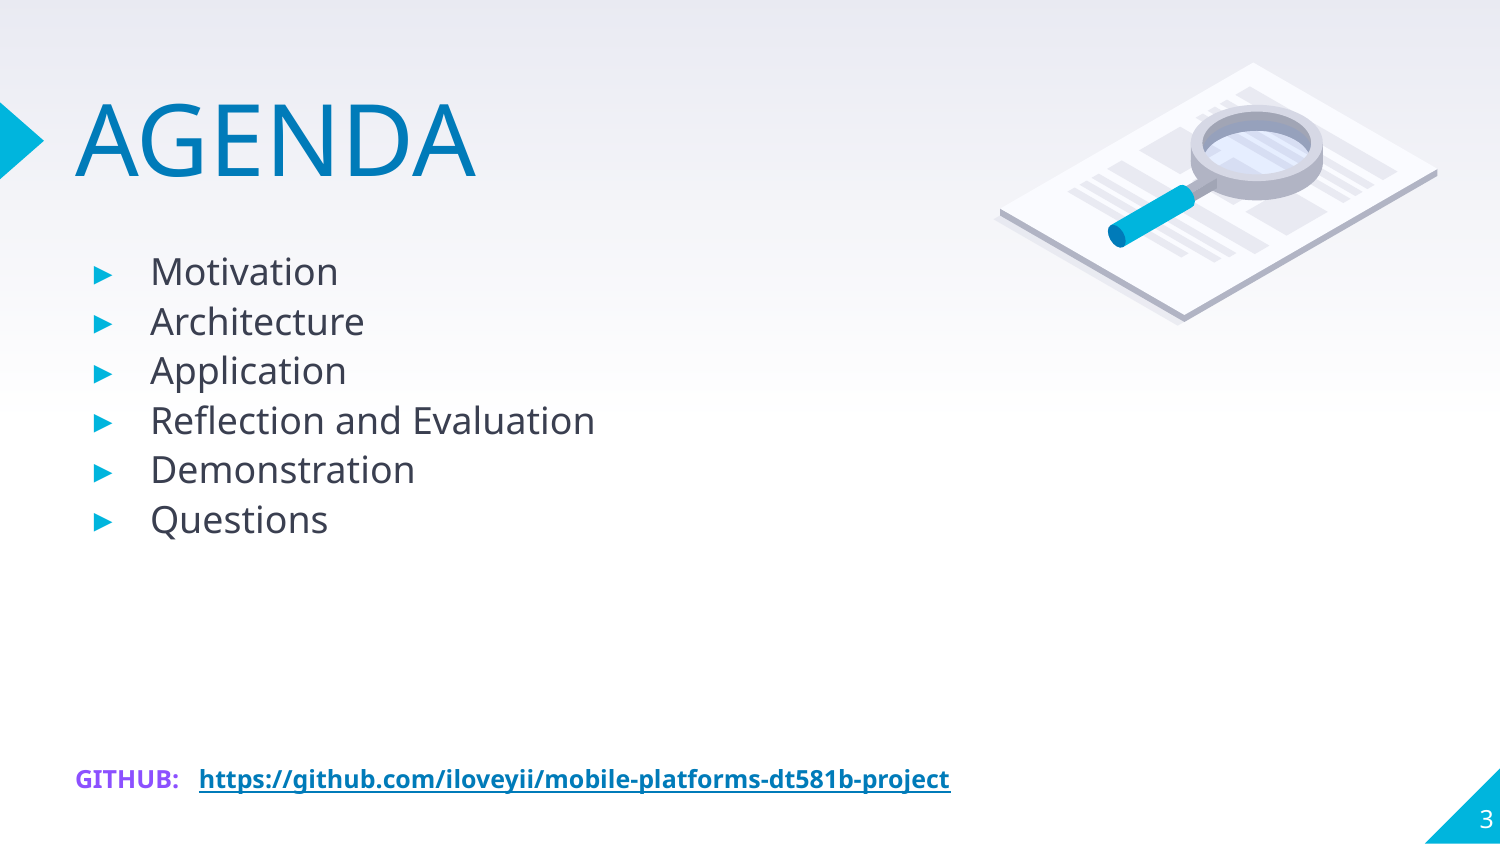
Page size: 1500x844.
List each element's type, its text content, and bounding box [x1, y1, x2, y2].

slide_number 1 [1418, 760, 1494, 838]
title AGENDA [75, 99, 1001, 243]
list GITHUB: https://github.com/iloveyii/mobile-platforms-dt581b-project [75, 760, 1418, 802]
text_box [993, 62, 1438, 326]
list Motivation Architecture Application Reflection and Evaluation Demonstration Questions [75, 243, 1001, 678]
